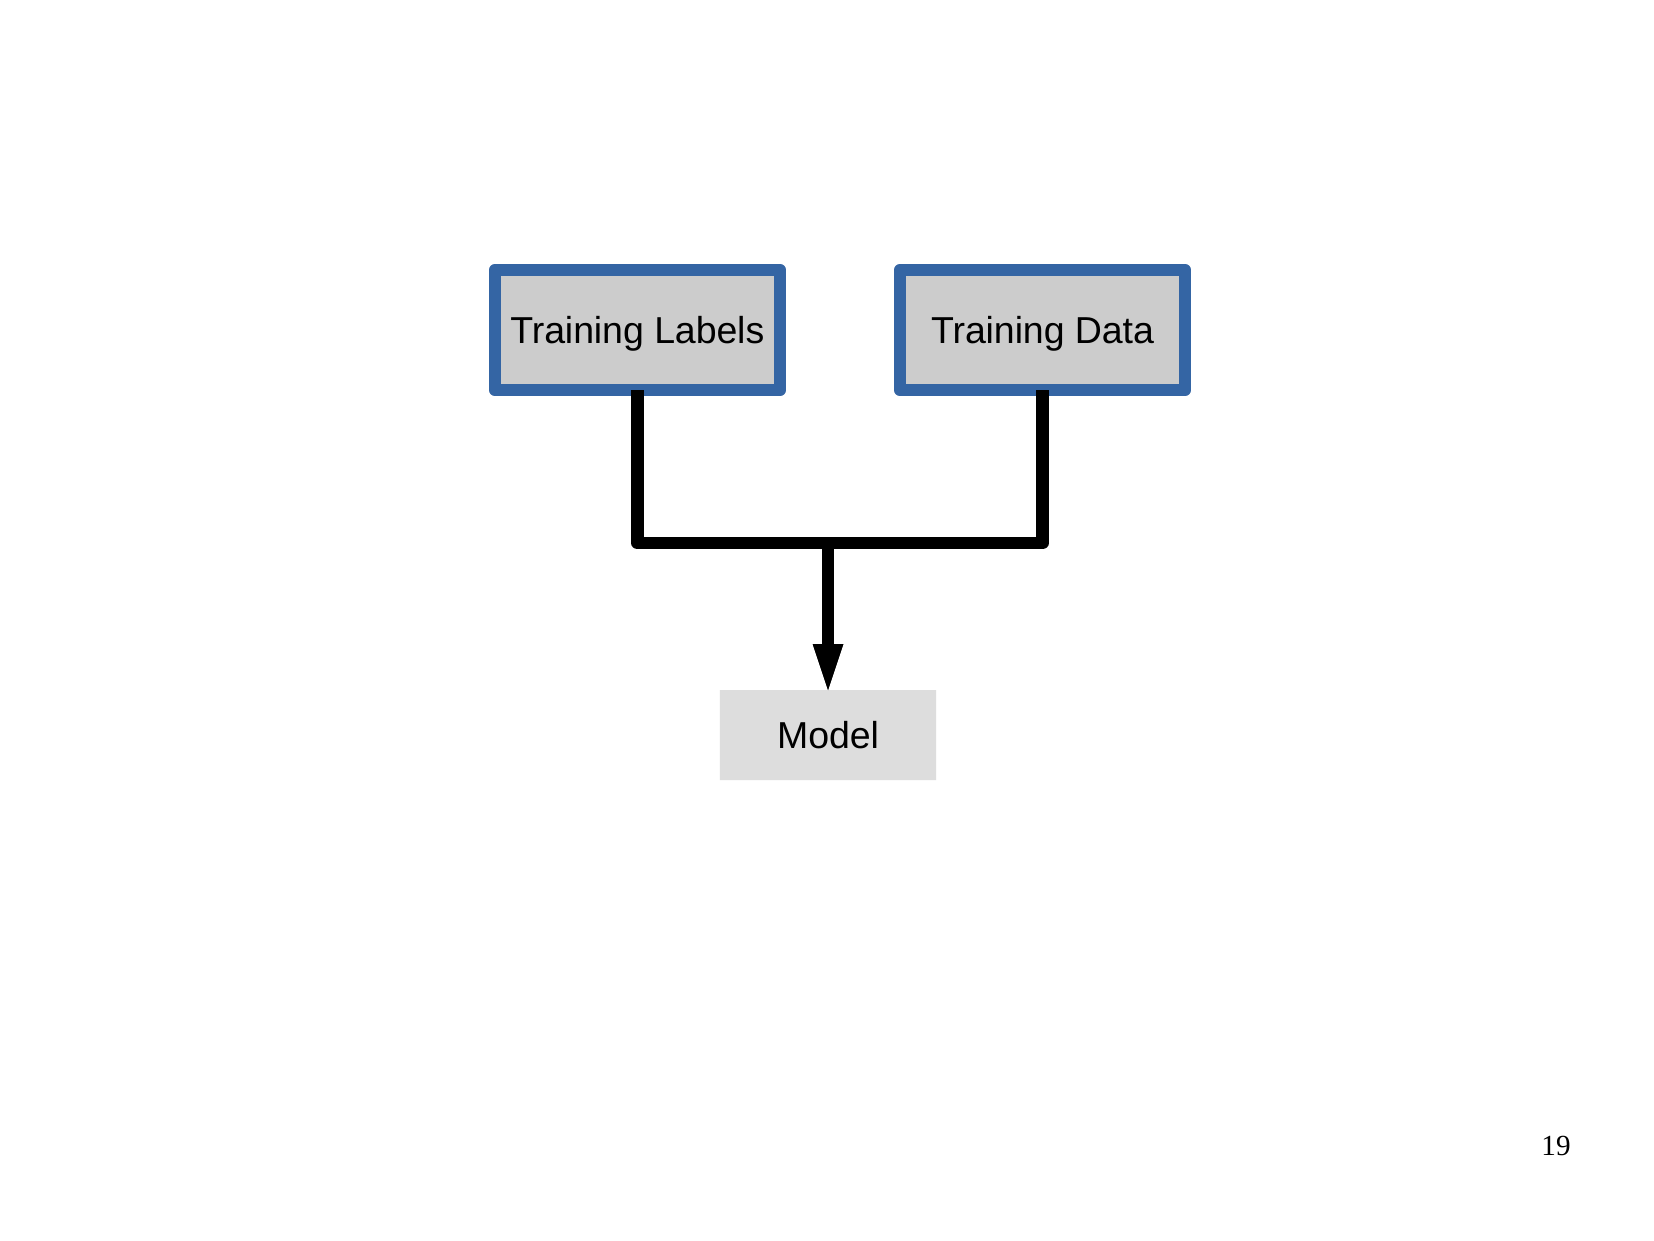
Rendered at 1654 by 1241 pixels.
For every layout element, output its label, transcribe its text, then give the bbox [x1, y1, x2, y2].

text_box Training Labels [495, 270, 781, 391]
text_box Training Data [900, 270, 1186, 391]
text_box Model [719, 690, 937, 781]
